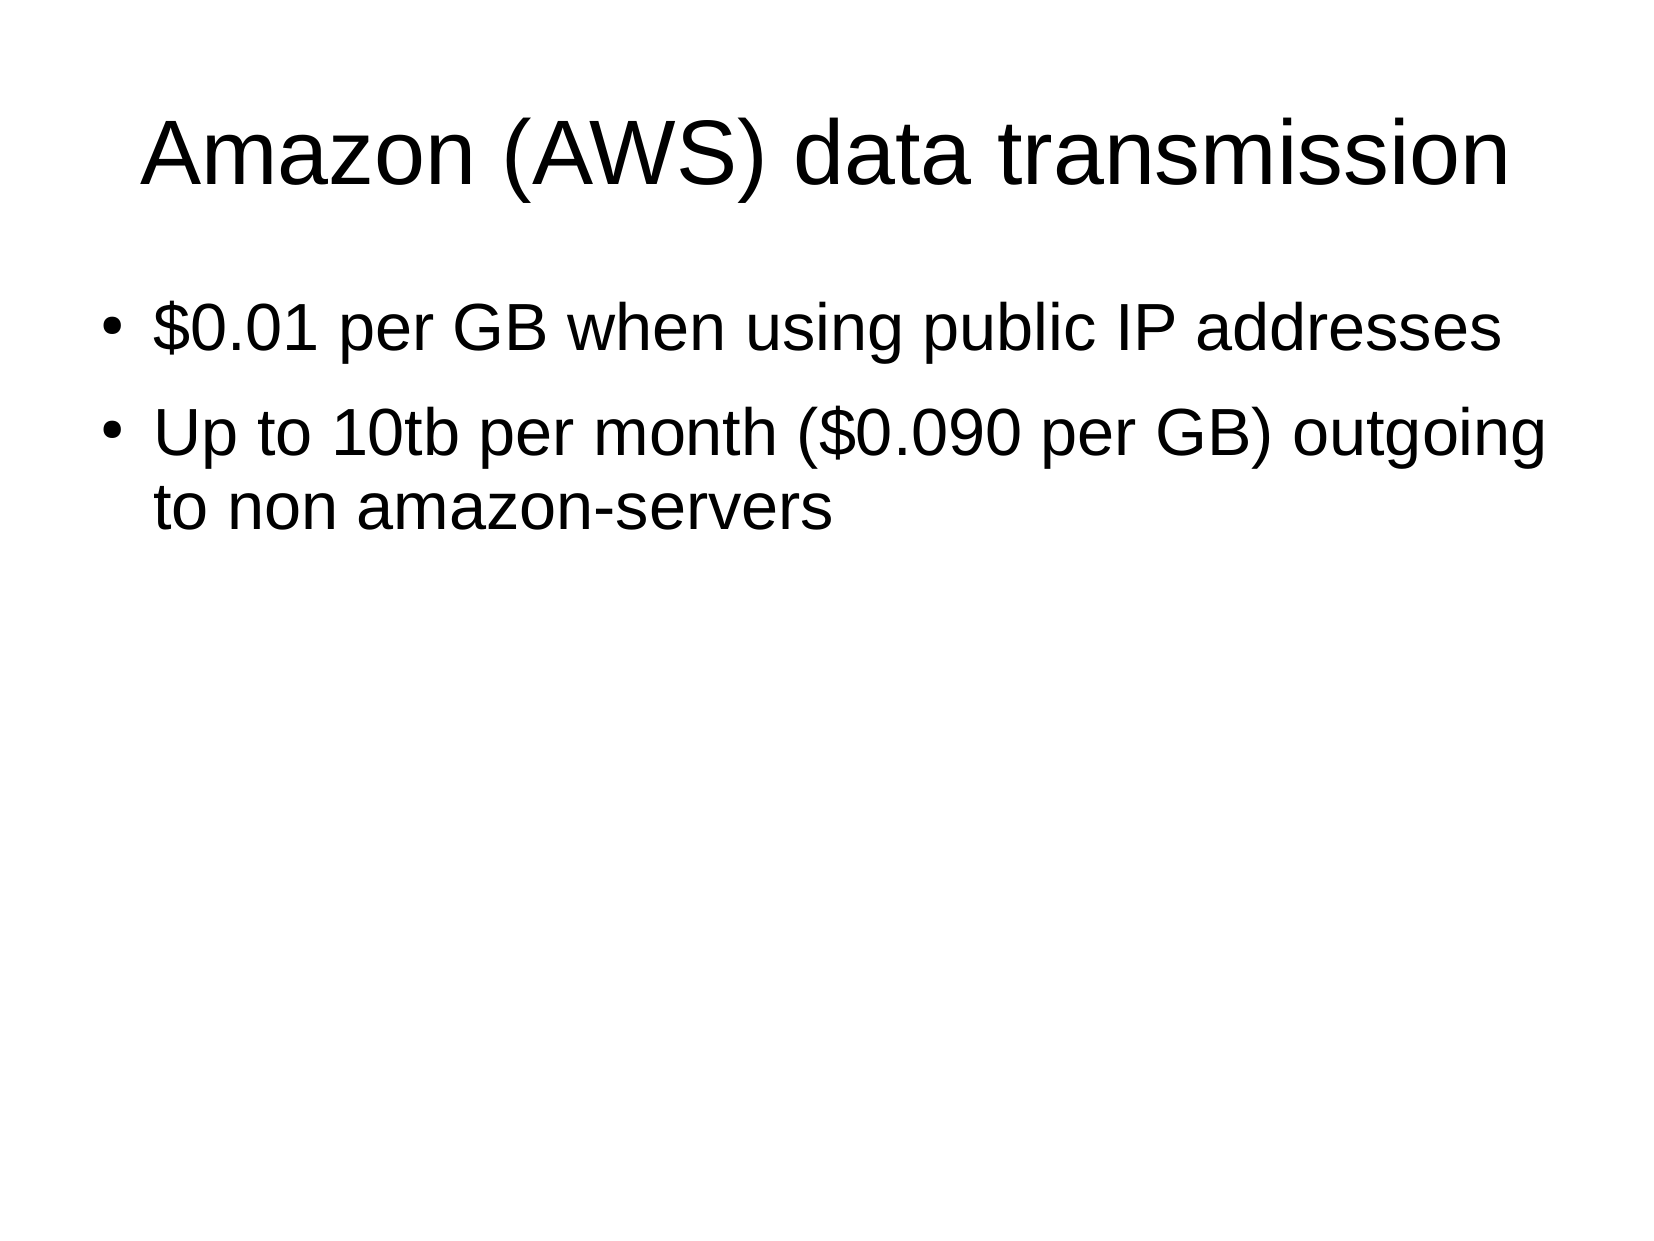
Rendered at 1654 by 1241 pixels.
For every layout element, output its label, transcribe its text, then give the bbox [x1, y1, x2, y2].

list $0.01 per GB when using public IP addresses Up to 10tb per month ($0.090 per GB) outgoing to non amazon-servers [82, 290, 1571, 1010]
title Amazon (AWS) data transmission [82, 49, 1571, 257]
